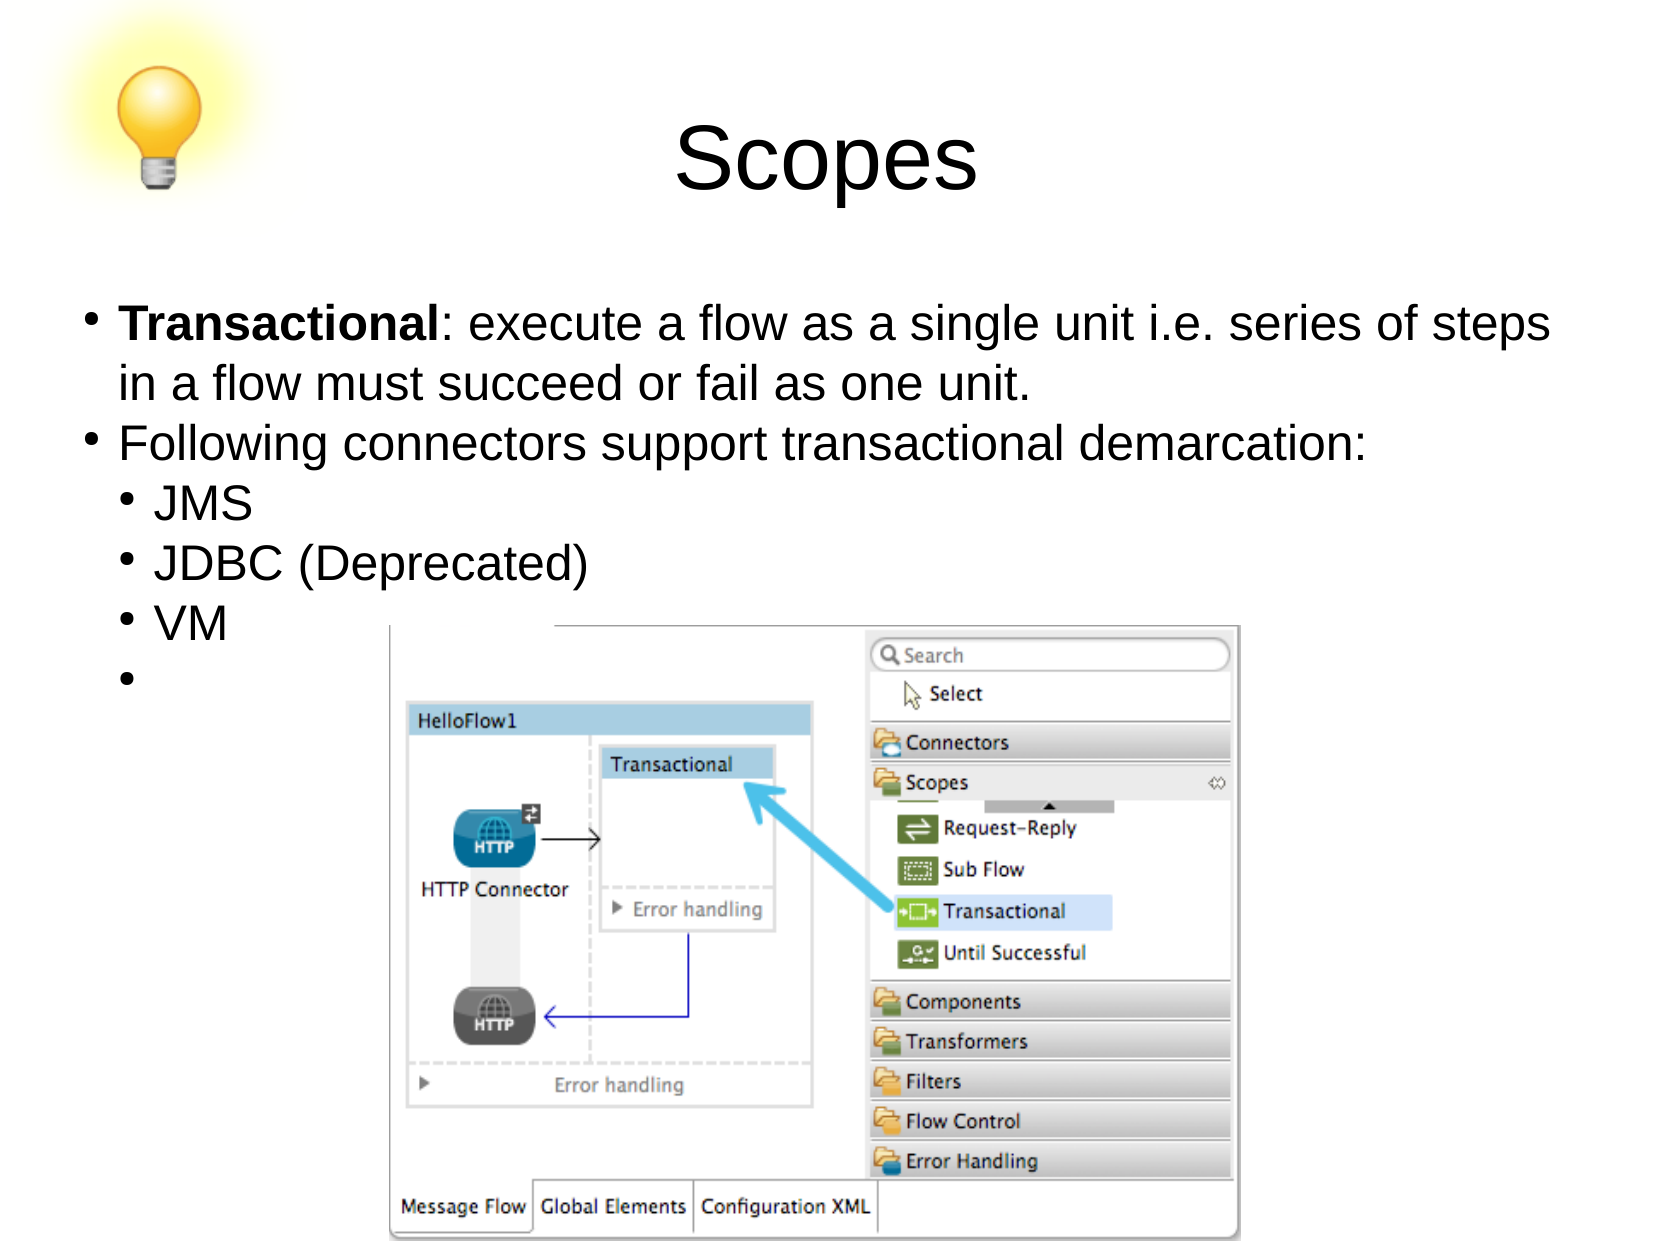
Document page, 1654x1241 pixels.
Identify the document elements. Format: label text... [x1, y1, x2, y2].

text_box Transactional: execute a flow as a single unit i.e. series of steps in a flow must succeed or fail as one unit. Following connectors support transactional demarcation: JMS JDBC (Deprecated) VM [82, 290, 1571, 1010]
picture [389, 625, 1241, 1241]
picture [7, 0, 307, 237]
text_box Scopes [82, 49, 1571, 257]
